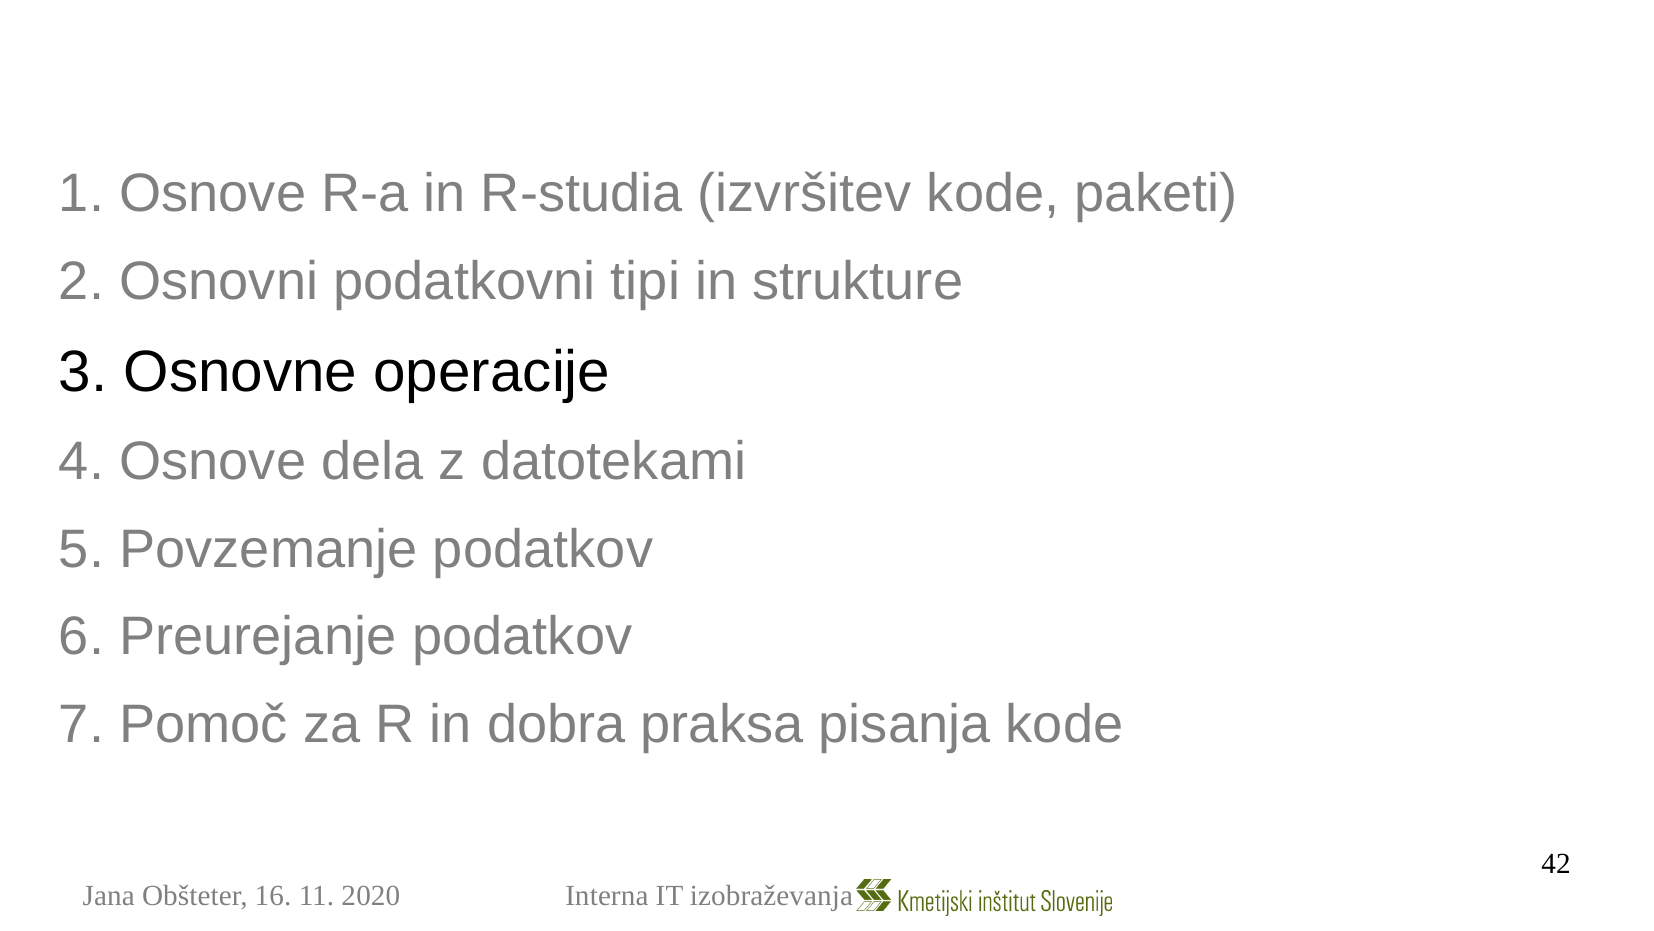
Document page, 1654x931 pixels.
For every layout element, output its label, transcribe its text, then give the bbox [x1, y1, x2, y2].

picture [856, 879, 1112, 916]
list 1. Osnove R-a in R-studia (izvršitev kode, paketi) 2. Osnovni podatkovni tipi in strukture 3. Osnovne operacije 4. Osnove dela z datotekami 5. Povzemanje podatkov 6. Preurejanje podatkov 7. Pomoč za R in dobra praksa pisanja kode [59, 153, 1619, 815]
